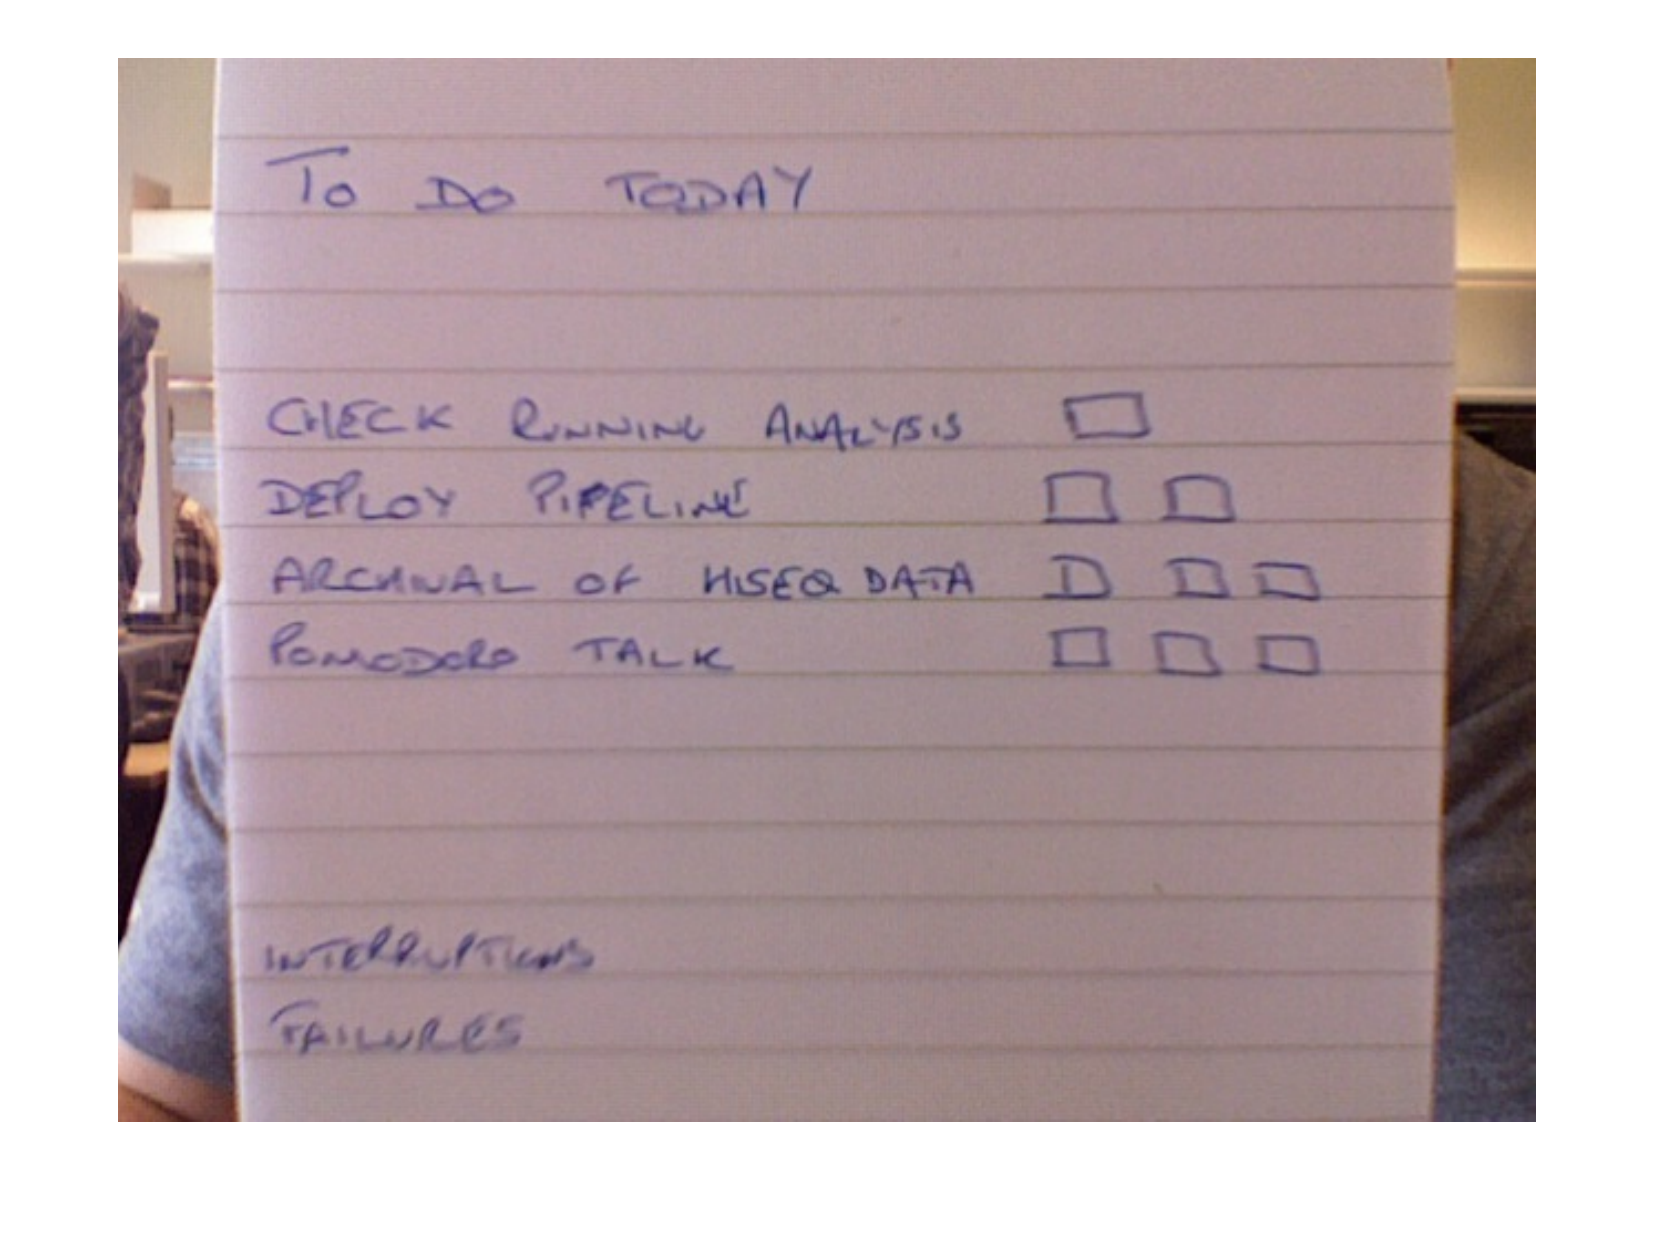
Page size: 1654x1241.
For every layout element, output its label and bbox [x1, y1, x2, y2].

picture [118, 58, 1536, 1123]
